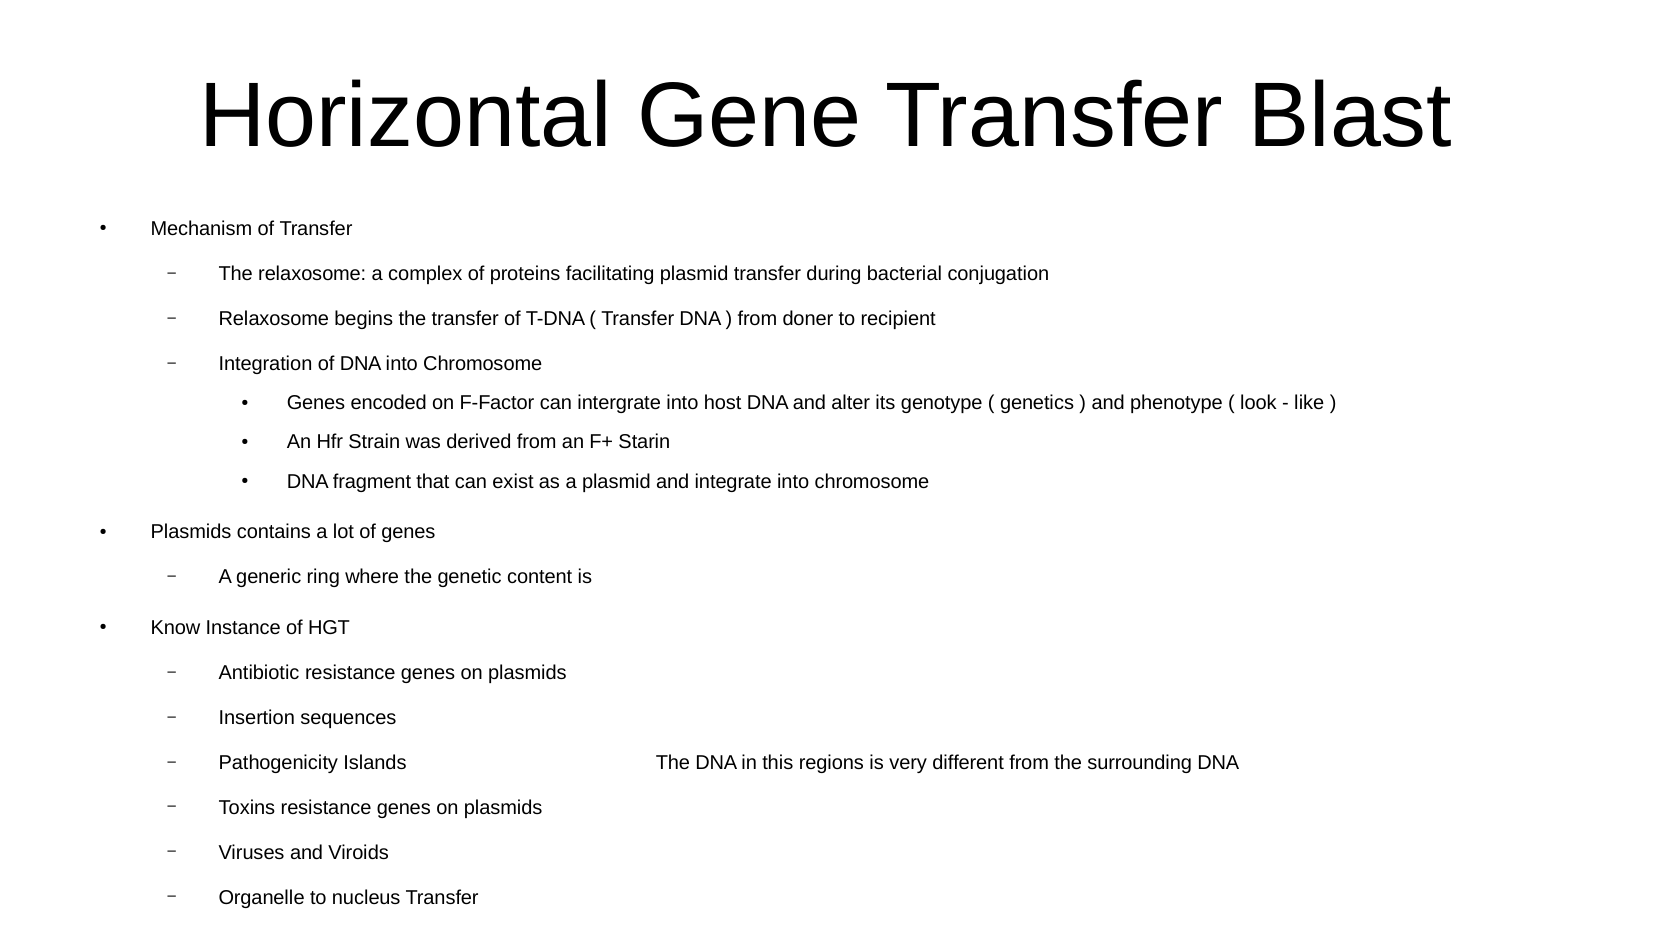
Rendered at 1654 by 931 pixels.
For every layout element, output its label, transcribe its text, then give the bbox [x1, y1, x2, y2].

list Mechanism of Transfer The relaxosome: a complex of proteins facilitating plasmid transfer during bacterial conjugation Relaxosome begins the transfer of T-DNA ( Transfer DNA ) from doner to recipient Integration of DNA into Chromosome Genes encoded on F-Factor can intergrate into host DNA and alter its genotype ( genetics ) and phenotype ( look - like ) An Hfr Strain was derived from an F+ Starin DNA fragment that can exist as a plasmid and integrate into chromosome Plasmids contains a lot of genes A generic ring where the genetic content is Know Instance of HGT Antibiotic resistance genes on plasmids Insertion sequences Pathogenicity Islands The DNA in this regions is very different from the surrounding DNA Toxins resistance genes on plasmids Viruses and Viroids Organelle to nucleus Transfer [82, 217, 1636, 916]
title Horizontal Gene Transfer Blast [82, 37, 1571, 193]
